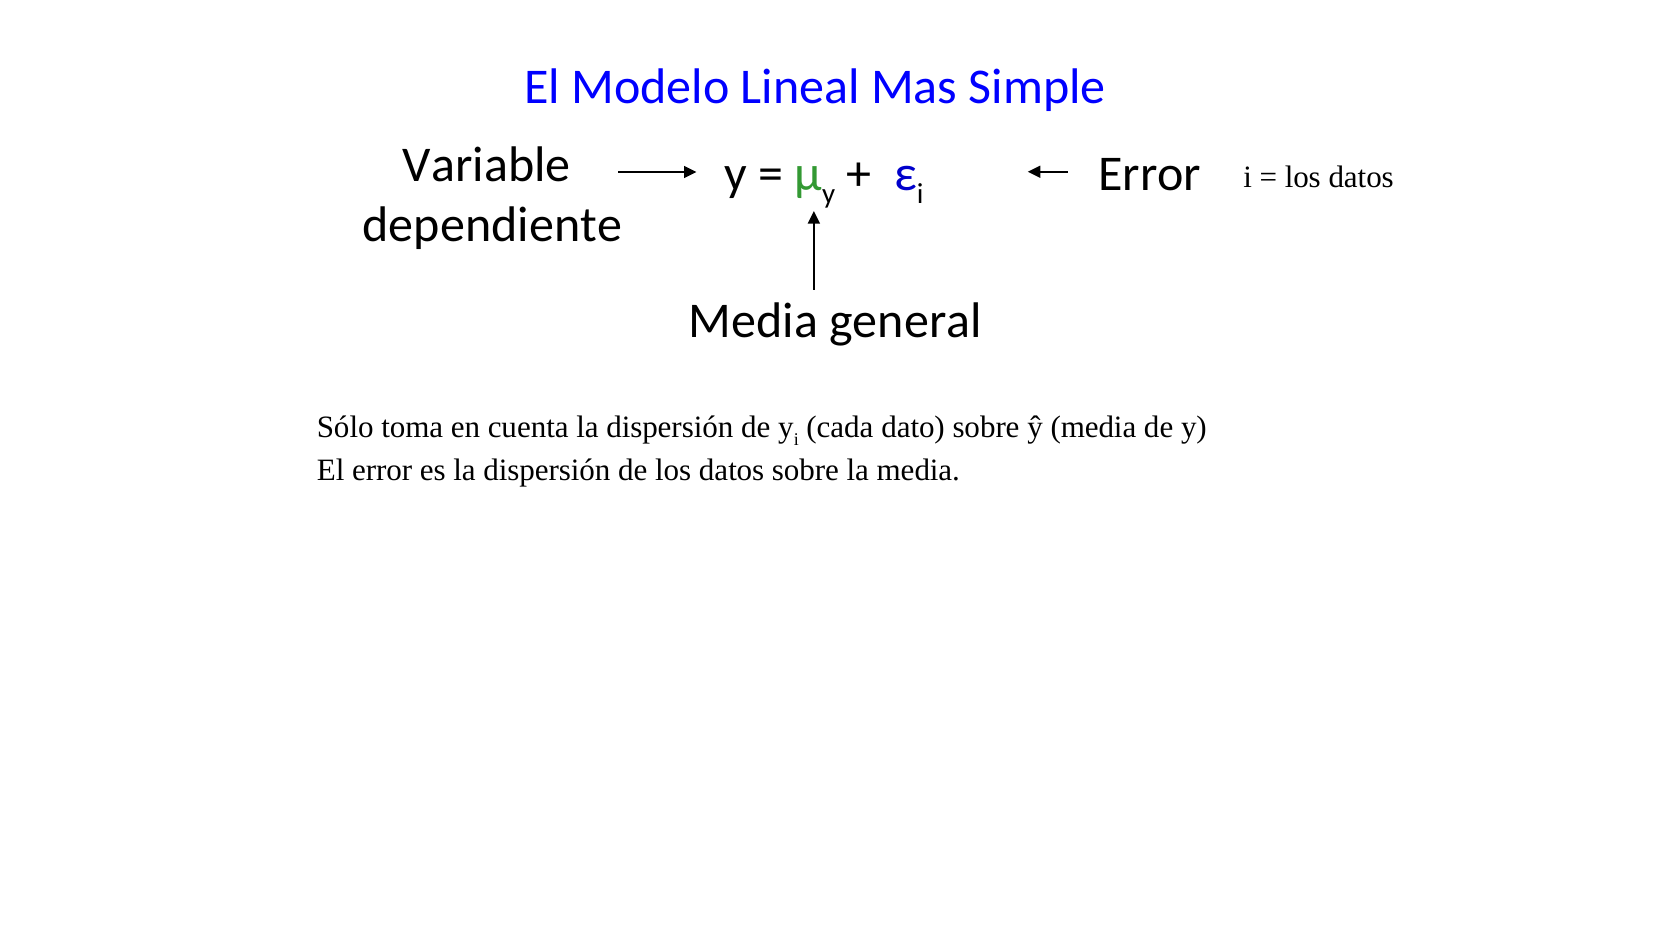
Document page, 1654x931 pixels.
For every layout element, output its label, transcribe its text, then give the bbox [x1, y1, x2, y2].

text_box El Modelo Lineal Mas Simple [509, 45, 1121, 121]
text_box Sólo toma en cuenta la dispersión de yi (cada dato) sobre ŷ (media de y) El error es la dispersión de los datos sobre la media. [302, 399, 1361, 495]
text_box Media general [674, 279, 998, 355]
text_box Error [1083, 132, 1217, 209]
text_box Variable dependiente [336, 123, 638, 260]
text_box y = µy + εi [709, 132, 1061, 217]
text_box i = los datos [1228, 148, 1409, 202]
